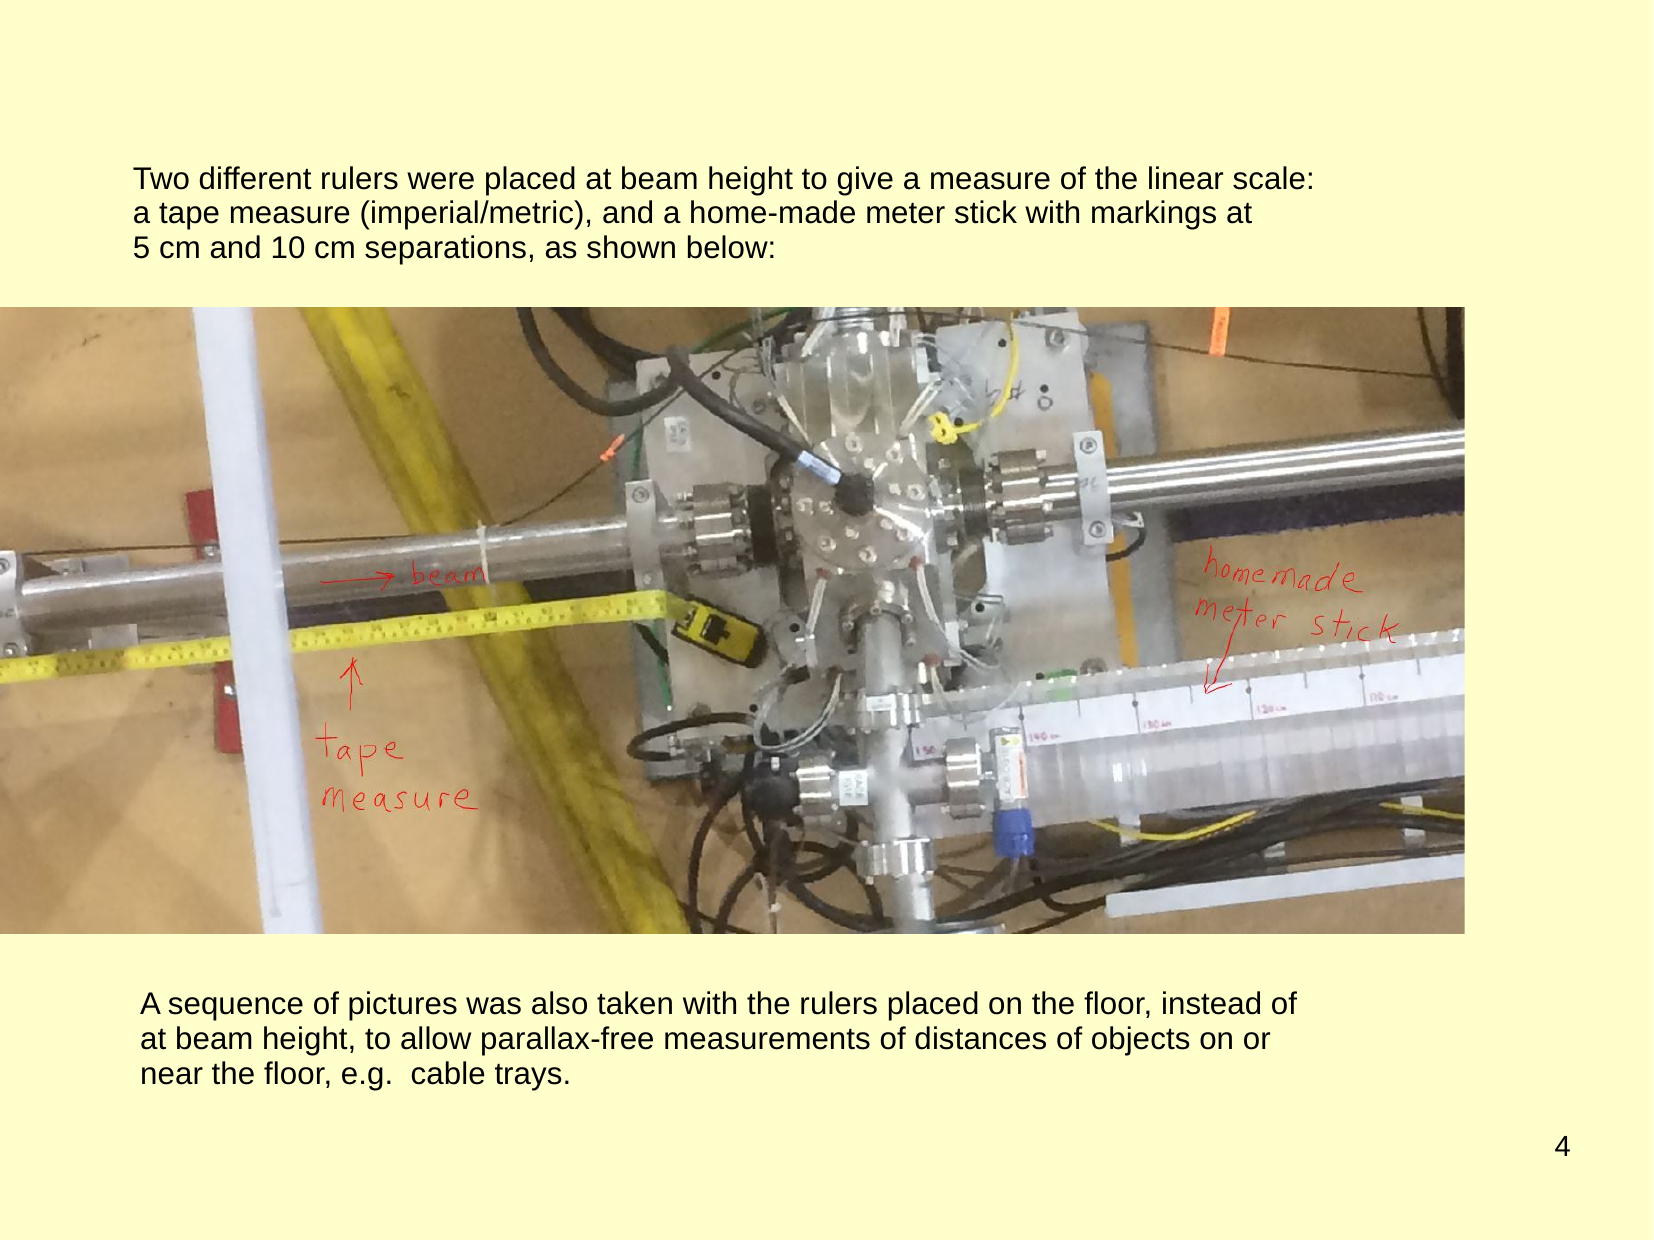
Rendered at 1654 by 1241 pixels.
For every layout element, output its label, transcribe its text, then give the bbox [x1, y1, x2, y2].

picture [0, 307, 1465, 934]
text_box A sequence of pictures was also taken with the rulers placed on the floor, instead of at beam height, to allow parallax-free measurements of distances of objects on or near the floor, e.g. cable trays. [125, 979, 1323, 1099]
text_box Two different rulers were placed at beam height to give a measure of the linear scale: a tape measure (imperial/metric), and a home-made meter stick with markings at 5 cm and 10 cm separations, as shown below: [118, 153, 1332, 273]
